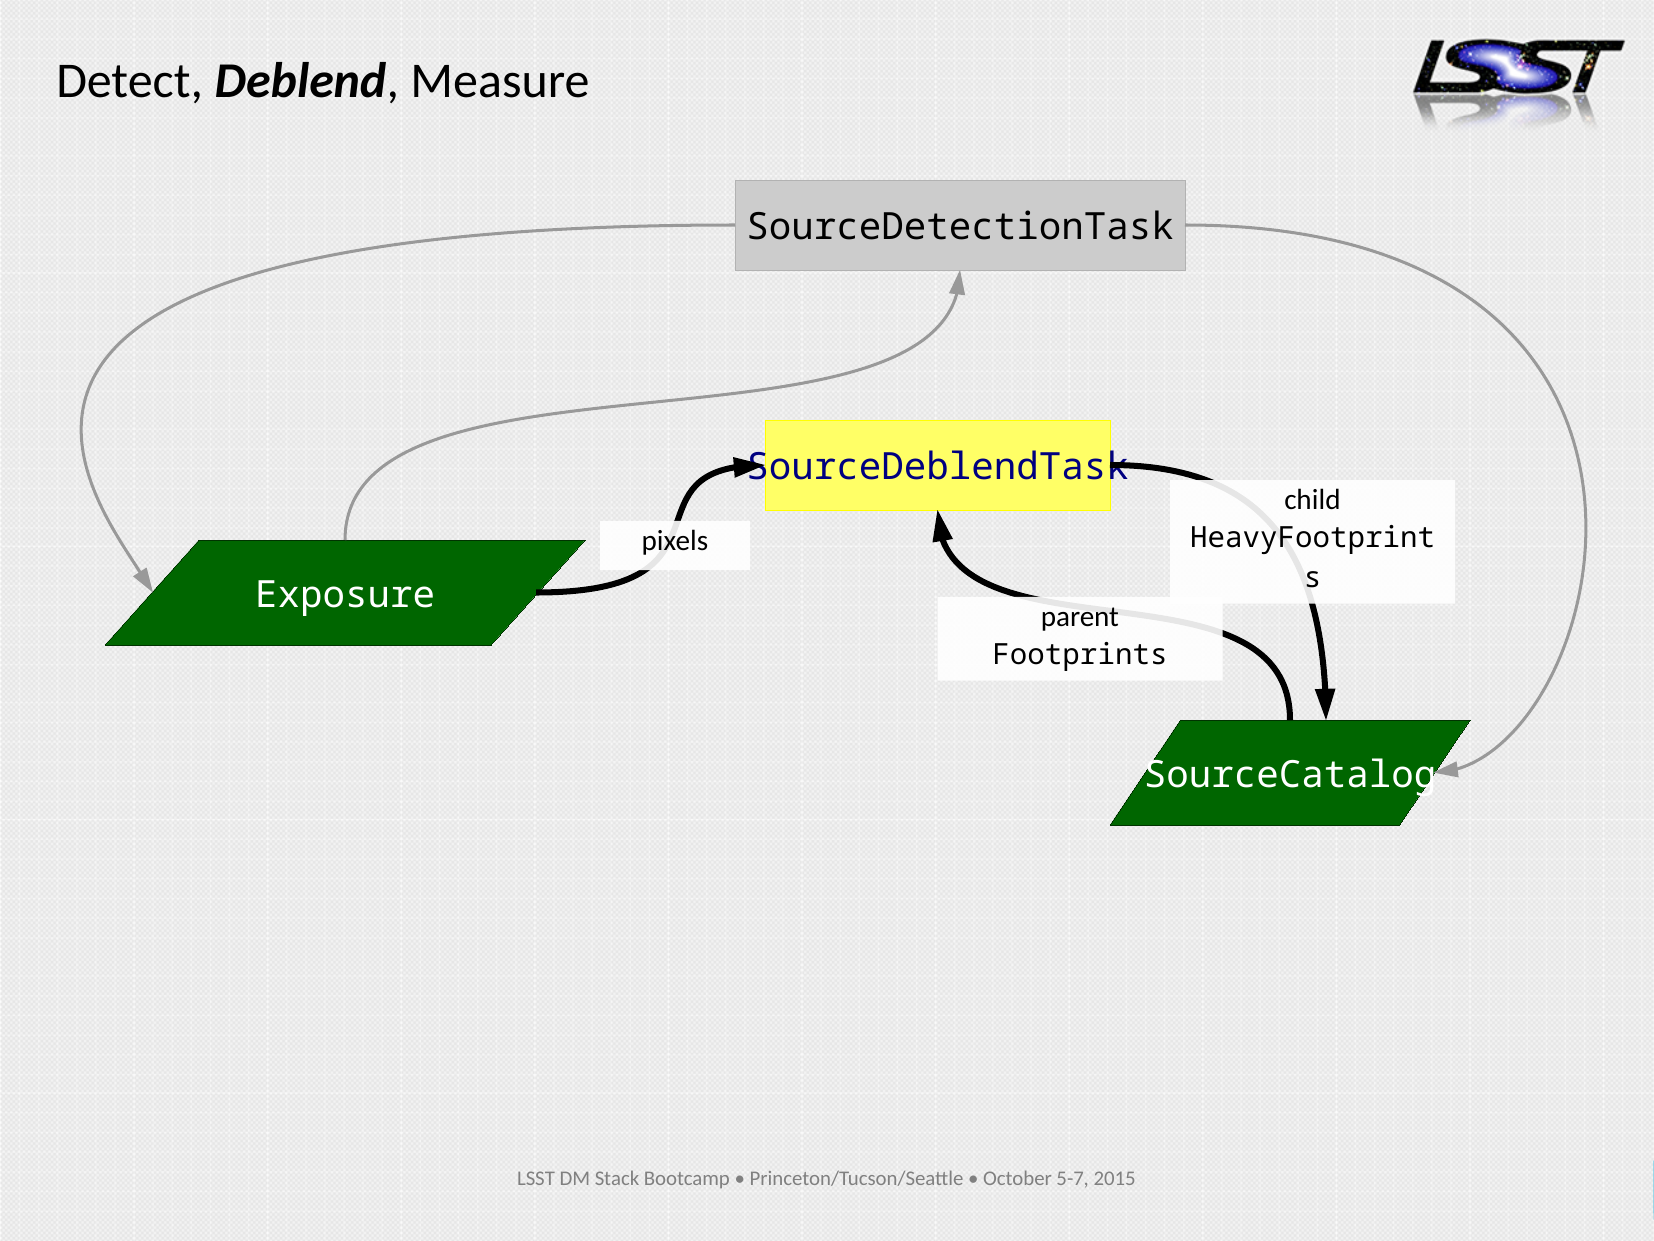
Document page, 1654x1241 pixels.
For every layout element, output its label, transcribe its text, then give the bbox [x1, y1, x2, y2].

text_box SourceDetectionTask [735, 180, 1186, 271]
picture [0, 0, 1654, 1241]
text_box SourceDeblendTask [765, 420, 1111, 511]
text_box parent Footprints [937, 596, 1223, 676]
text_box Exposure [105, 540, 586, 646]
text_box pixels [600, 520, 751, 571]
title Detect, Deblend, Measure [41, 27, 1161, 129]
text_box child HeavyFootprints [1170, 480, 1456, 559]
text_box SourceCatalog [1110, 720, 1471, 826]
